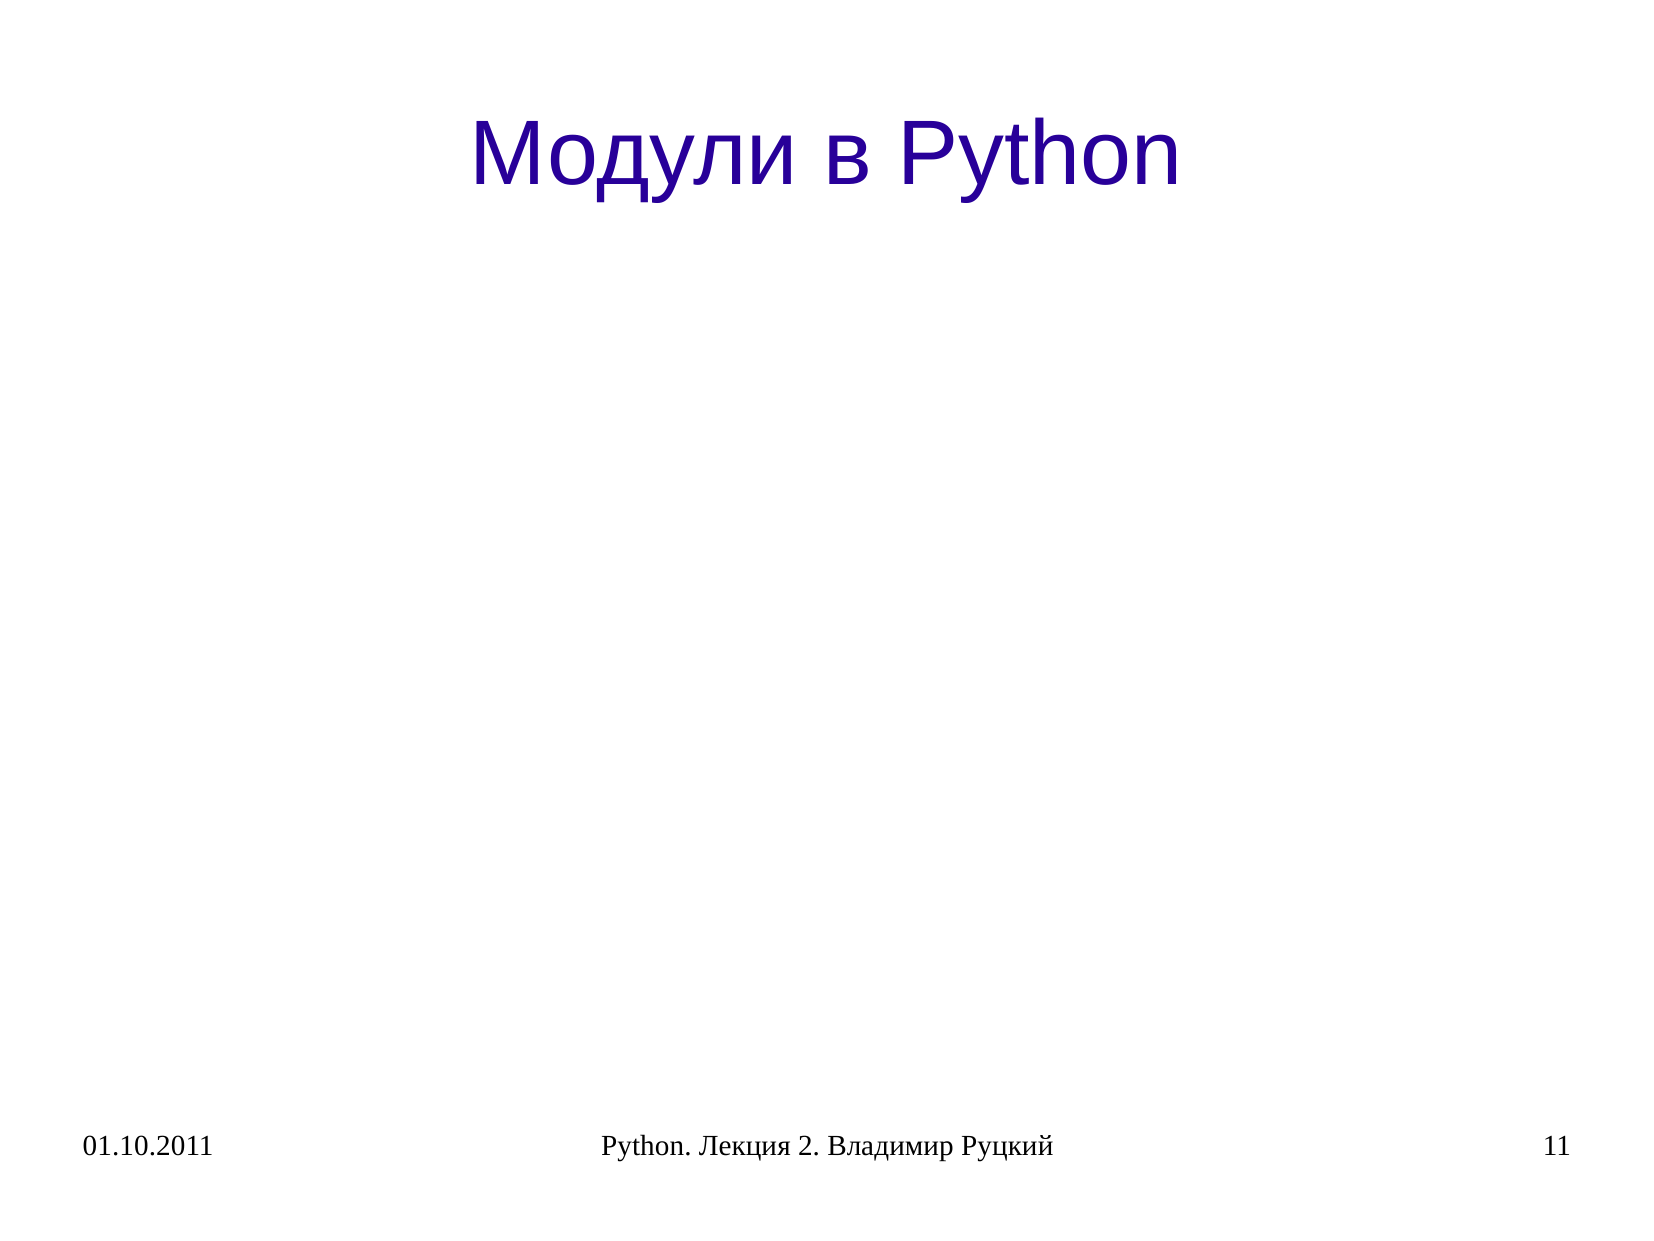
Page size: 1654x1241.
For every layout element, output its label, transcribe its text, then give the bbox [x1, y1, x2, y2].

title Модули в Python [82, 49, 1571, 257]
